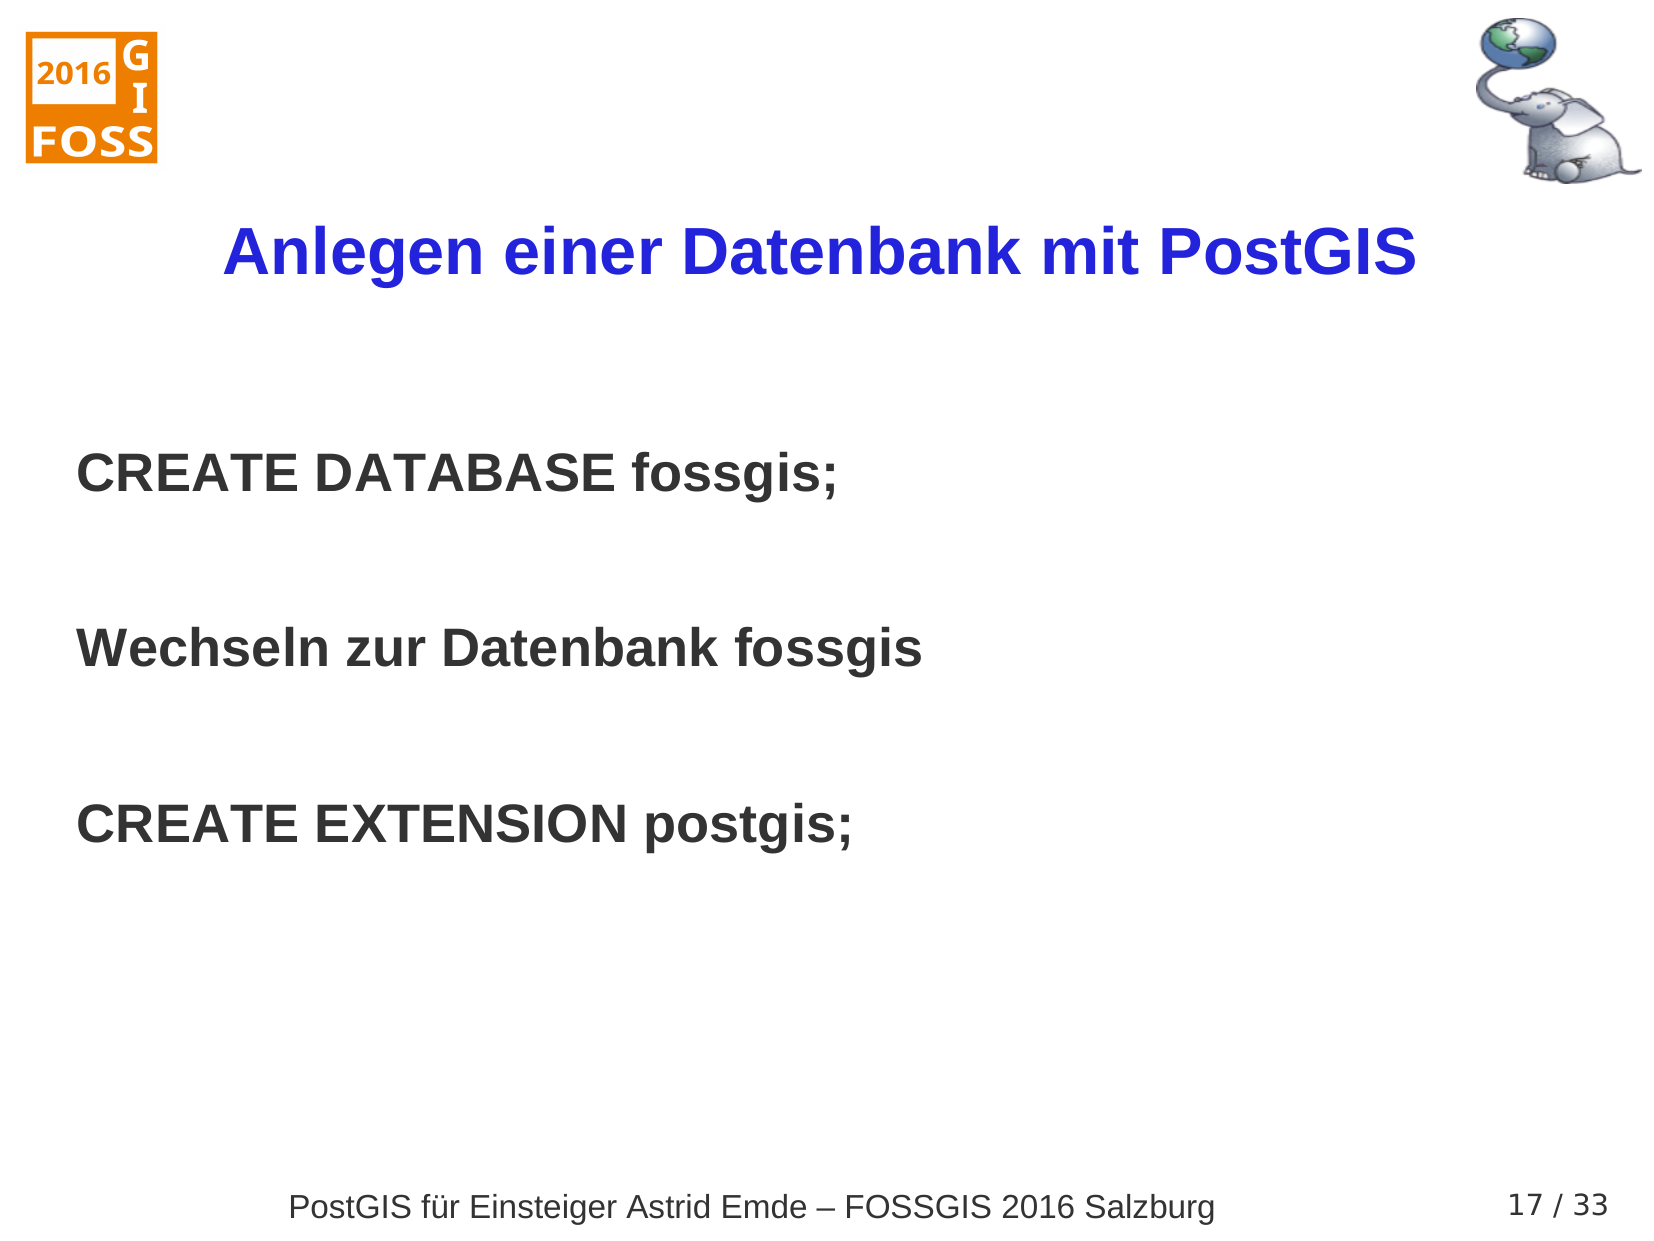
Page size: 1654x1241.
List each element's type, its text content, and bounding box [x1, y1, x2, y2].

picture [1476, 18, 1642, 184]
picture [17, 23, 166, 172]
title Anlegen einer Datenbank mit PostGIS [76, 177, 1565, 325]
list CREATE DATABASE fossgis; Wechseln zur Datenbank fossgis CREATE EXTENSION postgis; [76, 354, 1565, 1173]
